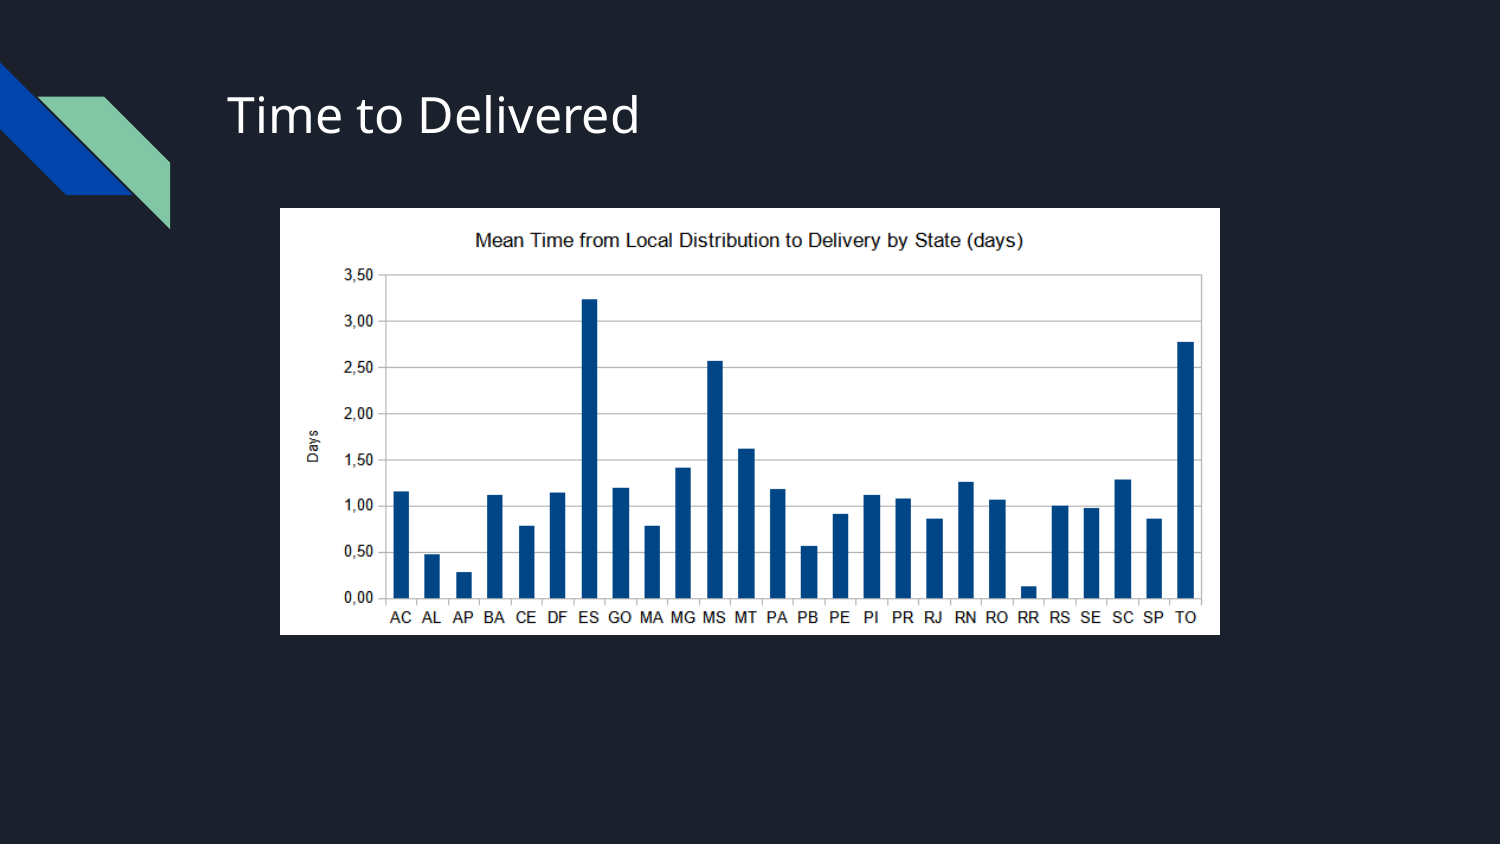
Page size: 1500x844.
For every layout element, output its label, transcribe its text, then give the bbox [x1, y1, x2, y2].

picture [280, 208, 1220, 635]
title Time to Delivered [212, 64, 1368, 215]
